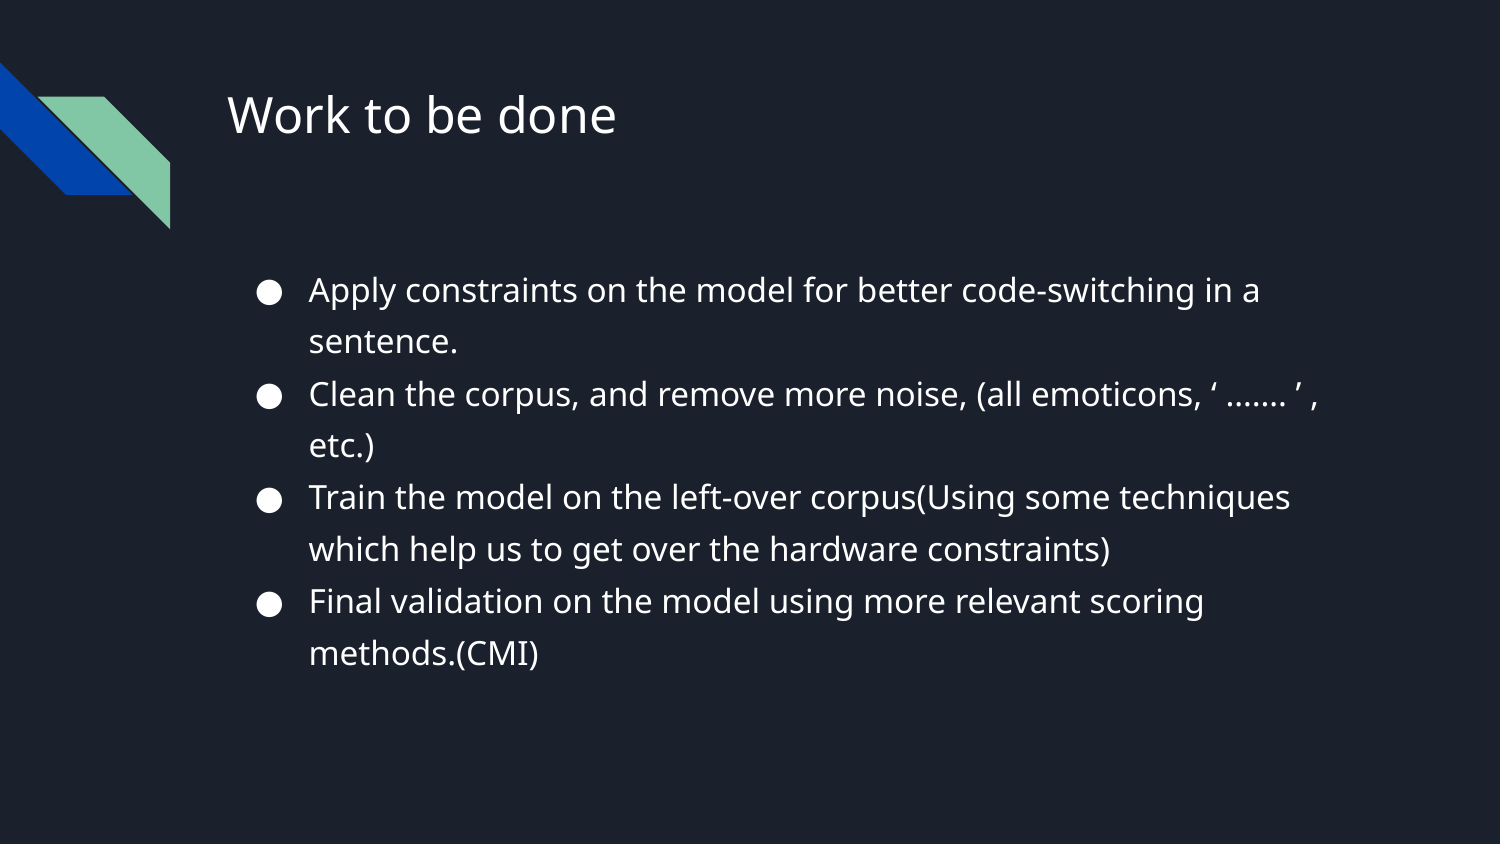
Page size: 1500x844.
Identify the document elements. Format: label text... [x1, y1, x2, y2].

title Work to be done [212, 64, 1368, 215]
list Apply constraints on the model for better code-switching in a sentence. Clean the corpus, and remove more noise, (all emoticons, ‘ ……. ’ , etc.) Train the model on the left-over corpus(Using some techniques which help us to get over the hardware constraints) Final validation on the model using more relevant scoring methods.(CMI) [218, 174, 1374, 738]
